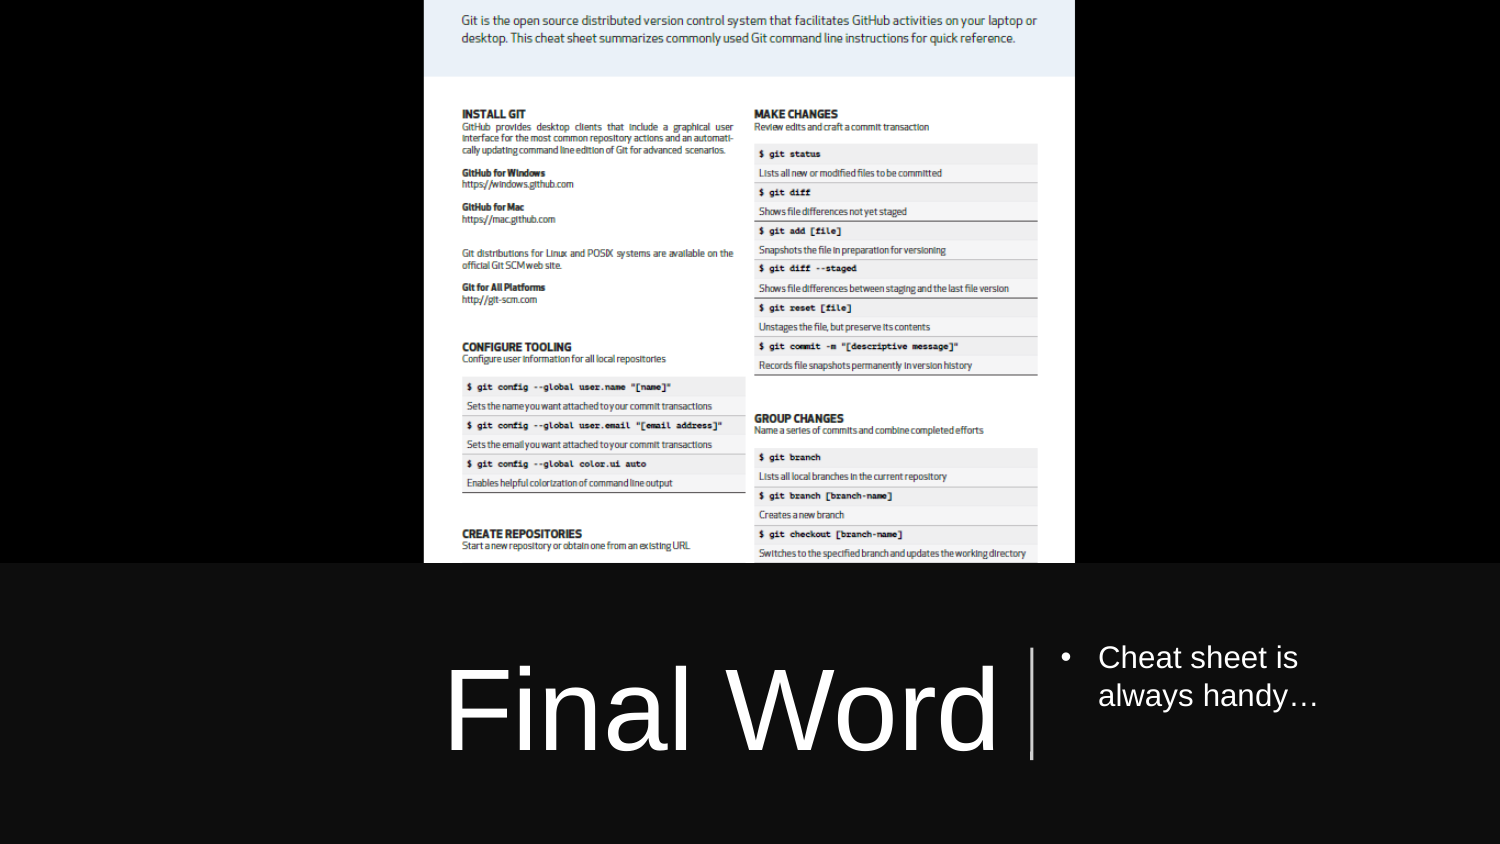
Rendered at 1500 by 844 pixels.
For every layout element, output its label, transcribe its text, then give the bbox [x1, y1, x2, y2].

subtitle Cheat sheet is always handy… [1045, 626, 1412, 783]
title Final Word [53, 626, 1018, 783]
picture [0, 0, 1500, 563]
